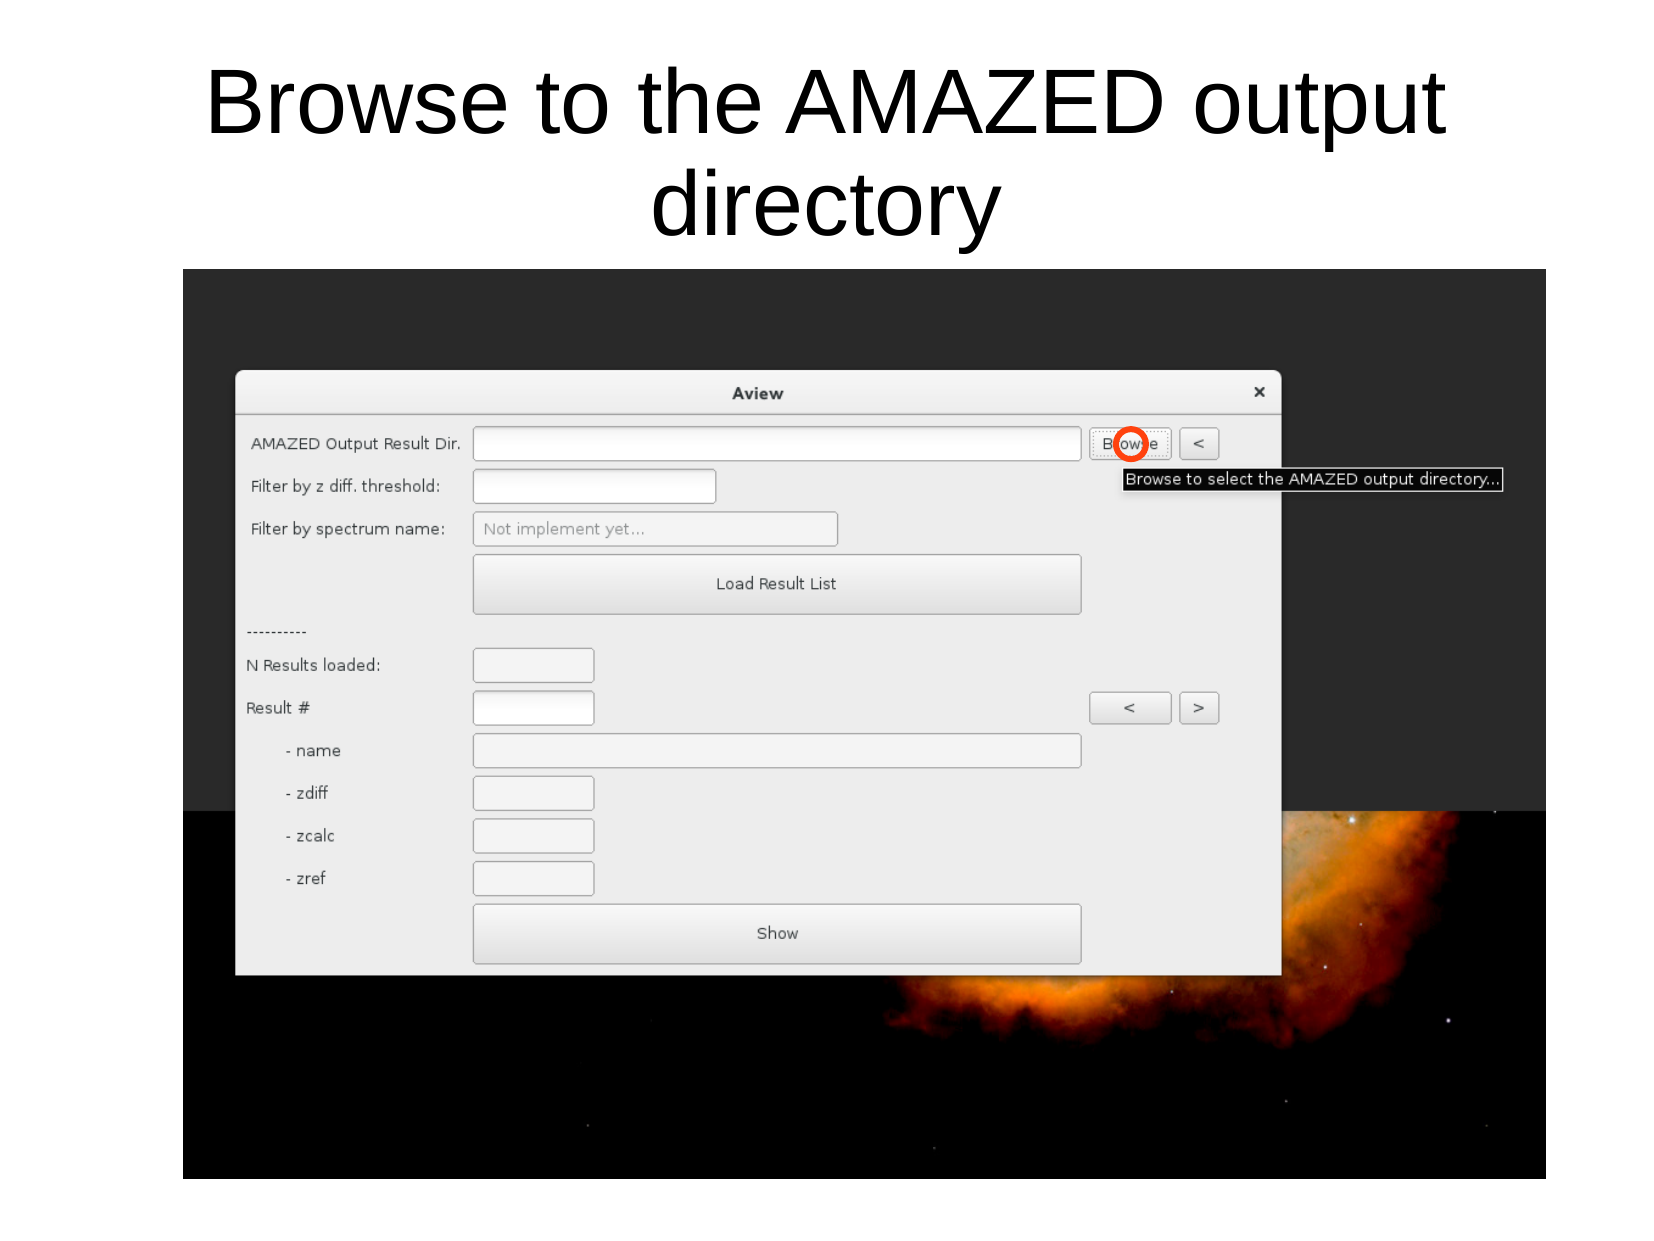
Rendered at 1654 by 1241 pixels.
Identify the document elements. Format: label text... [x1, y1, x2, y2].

picture [183, 269, 1546, 1179]
title Browse to the AMAZED output directory [82, 49, 1571, 257]
